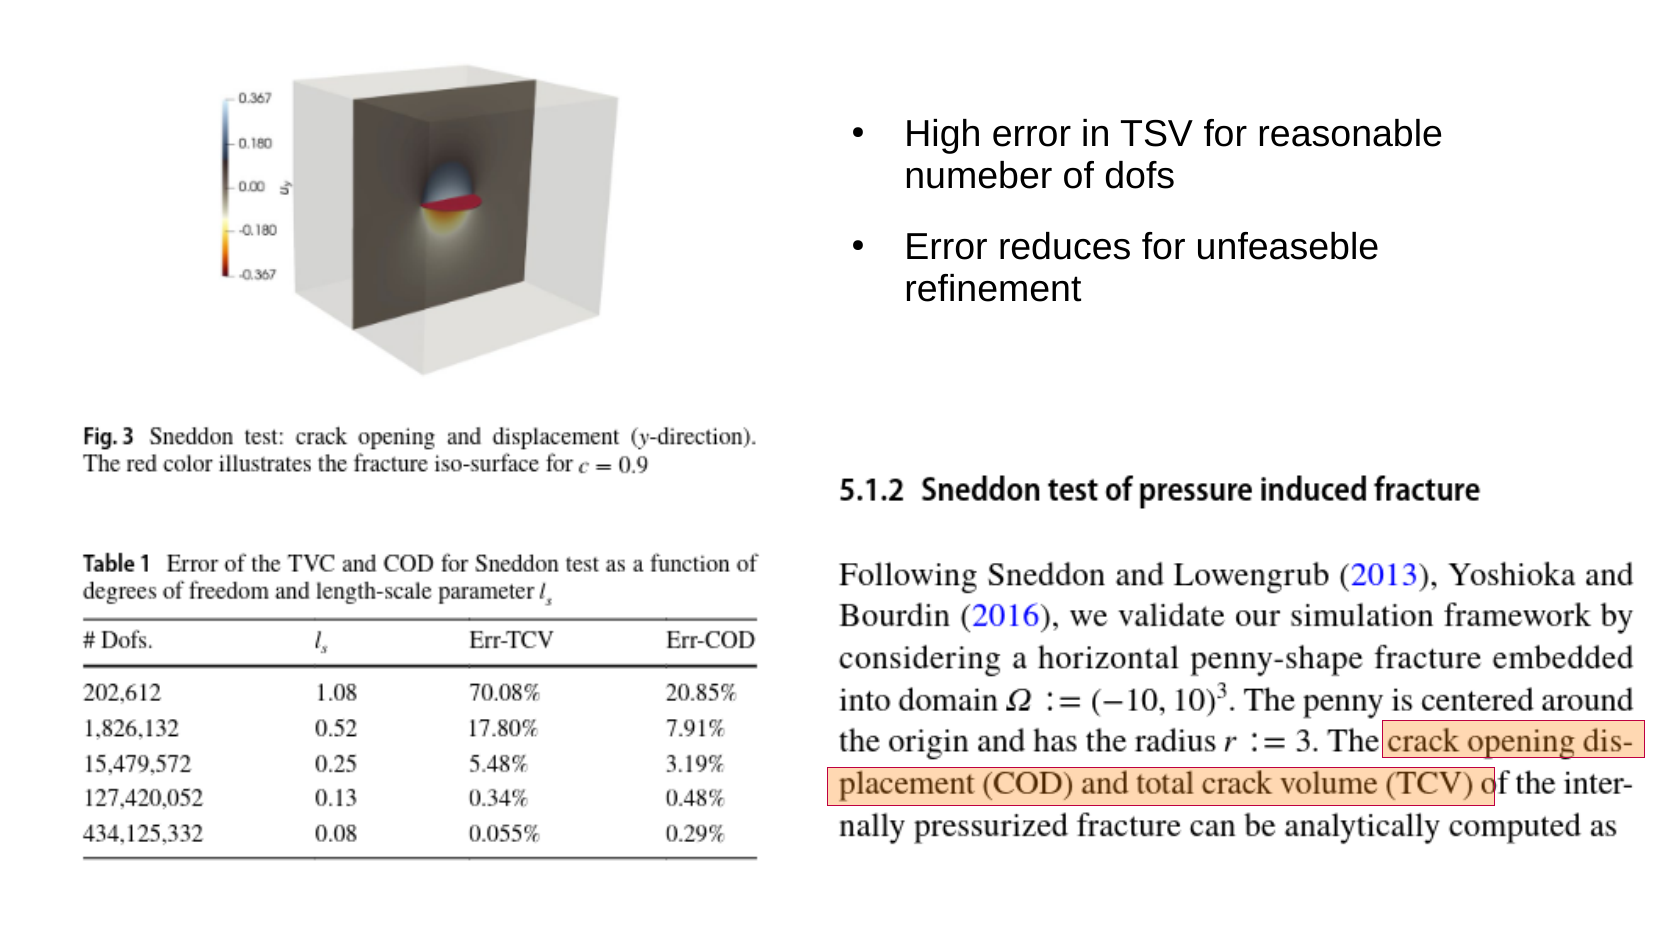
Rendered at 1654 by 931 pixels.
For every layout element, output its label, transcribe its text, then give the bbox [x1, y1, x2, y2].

picture [75, 37, 788, 915]
picture [833, 457, 1654, 863]
text_box [1382, 720, 1645, 758]
list High error in TSV for reasonable numeber of dofs Error reduces for unfeaseble refinement [833, 112, 1542, 376]
text_box [827, 767, 1495, 806]
